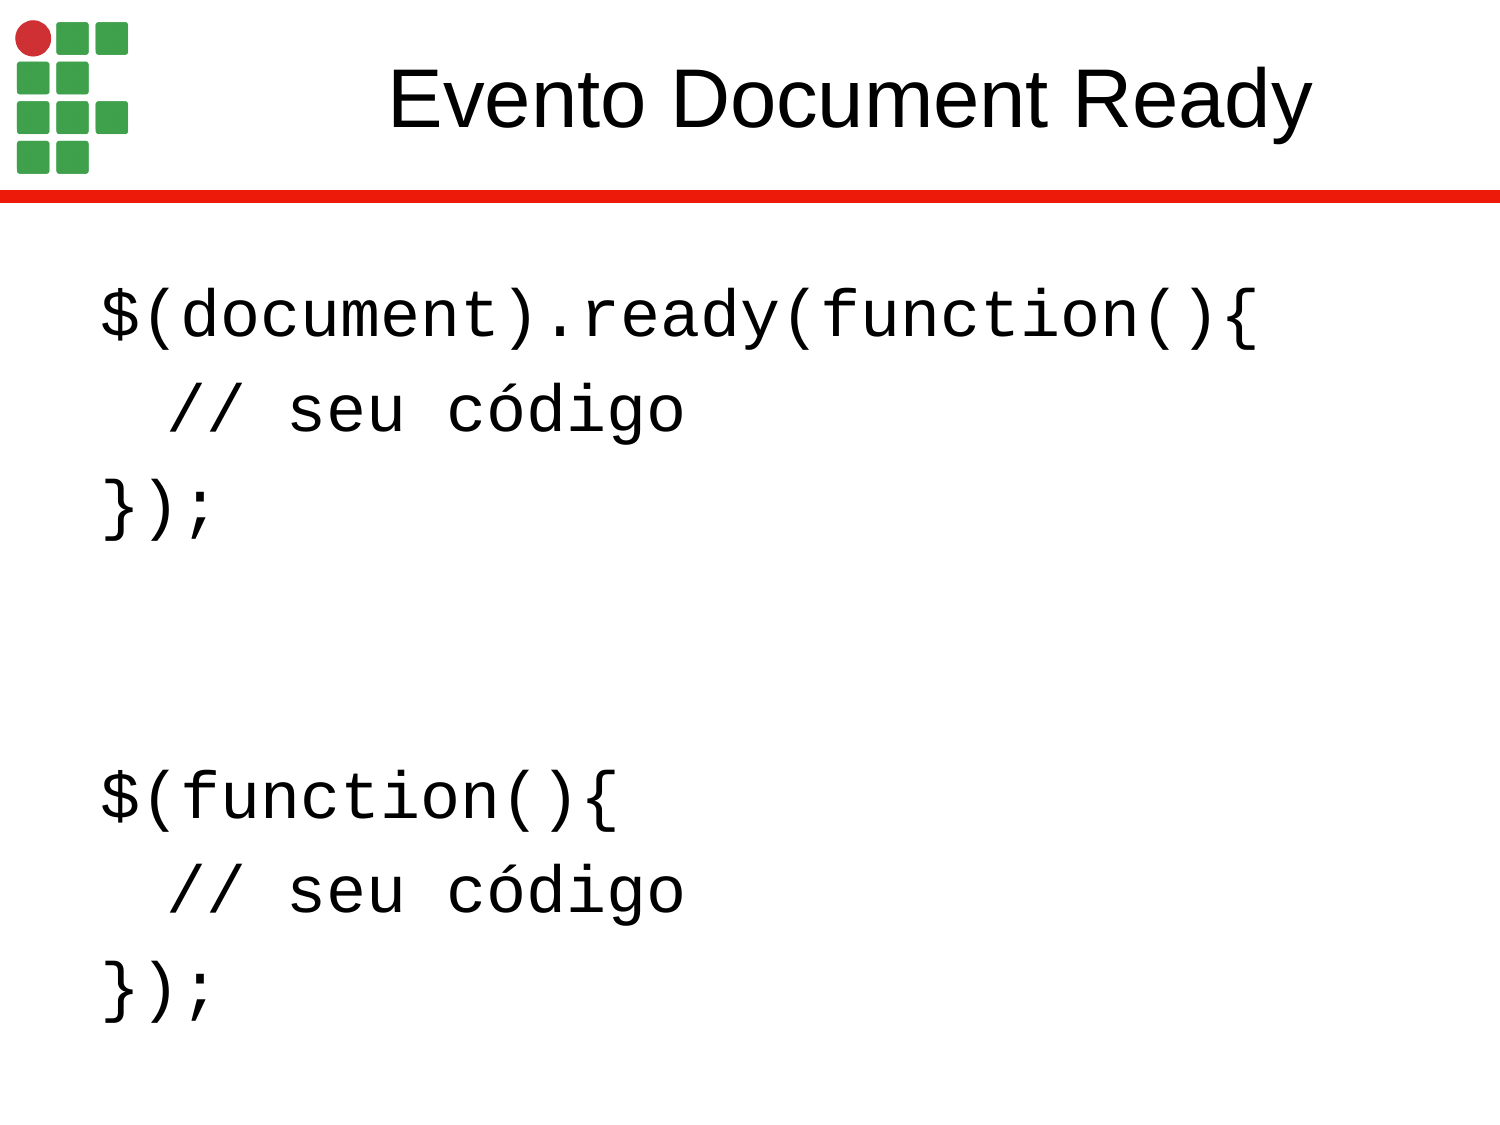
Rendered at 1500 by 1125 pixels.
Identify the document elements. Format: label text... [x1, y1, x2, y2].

picture [14, 16, 130, 178]
list $(document).ready(function(){ // seu código }); $(function(){ // seu código }); [29, 207, 1471, 1087]
title Evento Document Ready [230, 0, 1471, 202]
